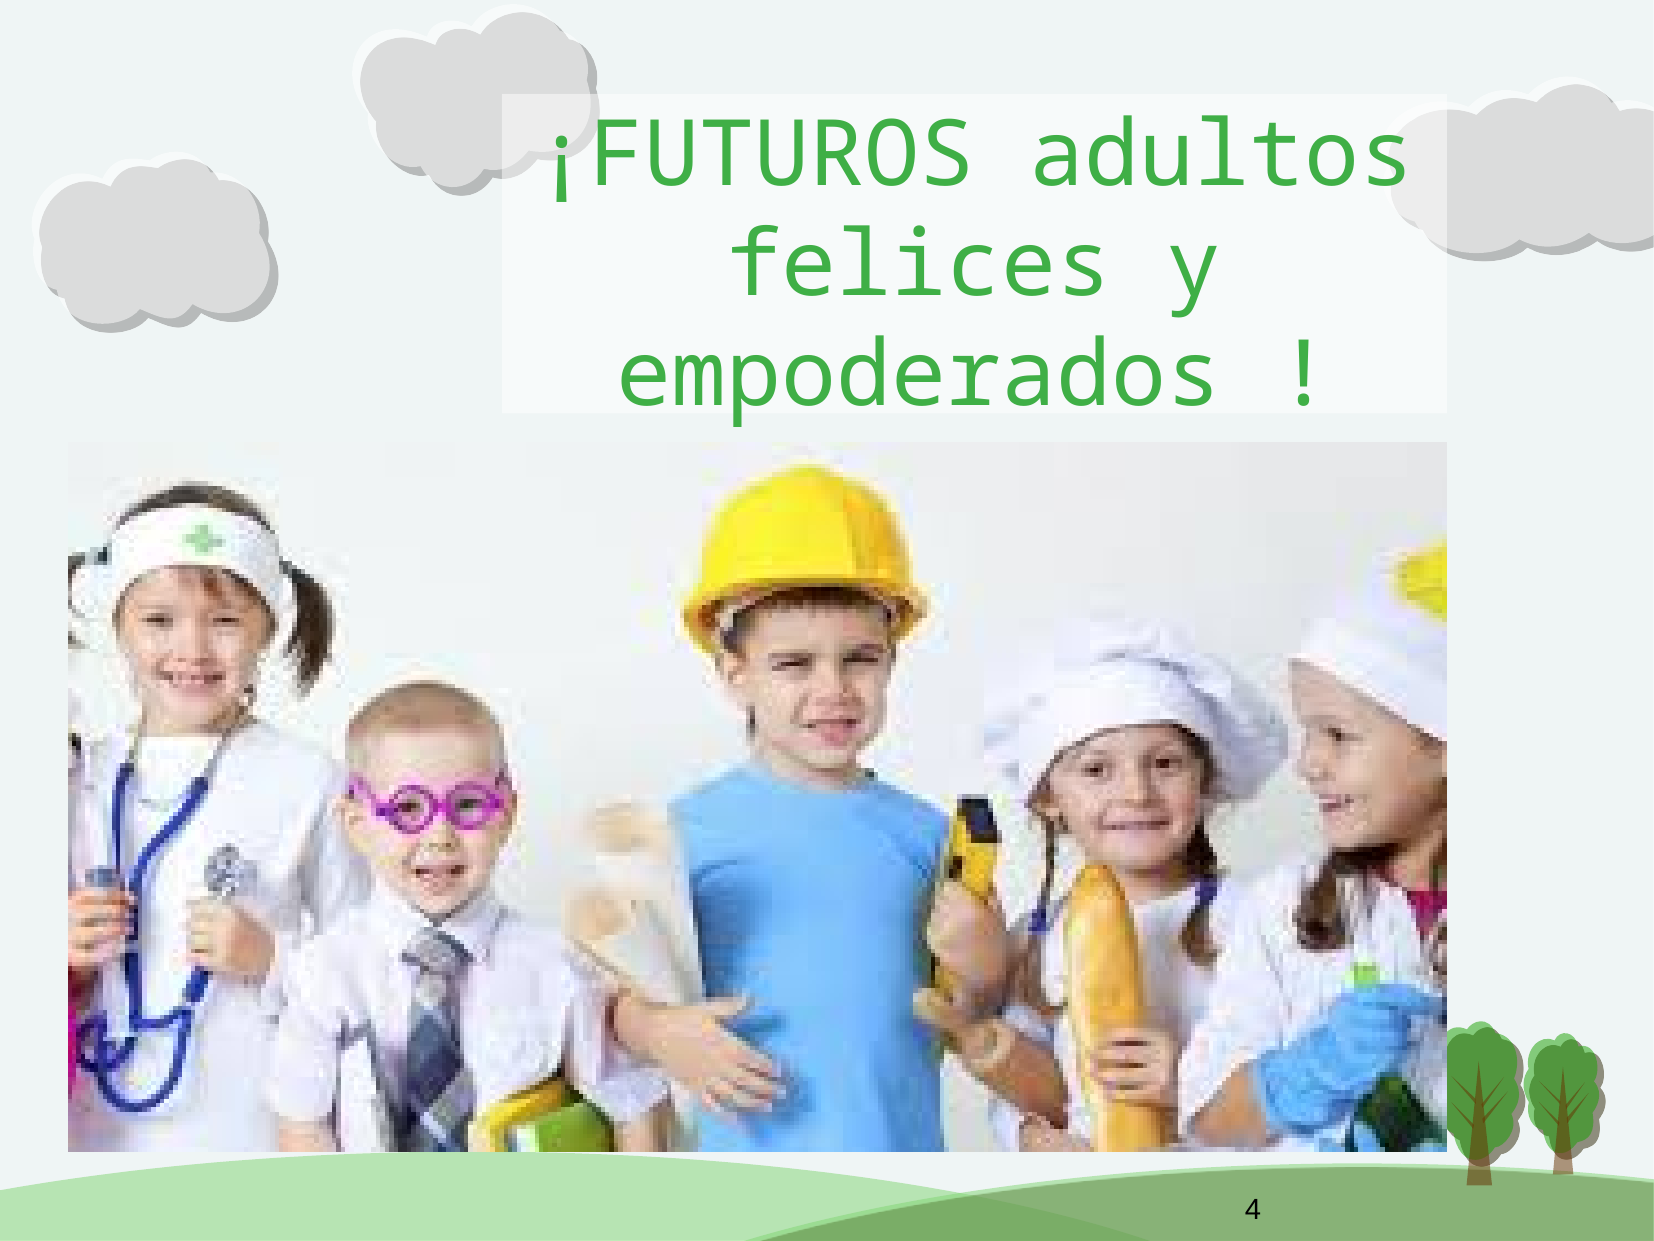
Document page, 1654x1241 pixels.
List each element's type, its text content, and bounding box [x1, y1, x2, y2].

picture [68, 442, 1447, 1152]
title ¡FUTUROS adultos felices y empoderados ! [501, 93, 1447, 414]
text_box [1244, 1190, 1630, 1241]
